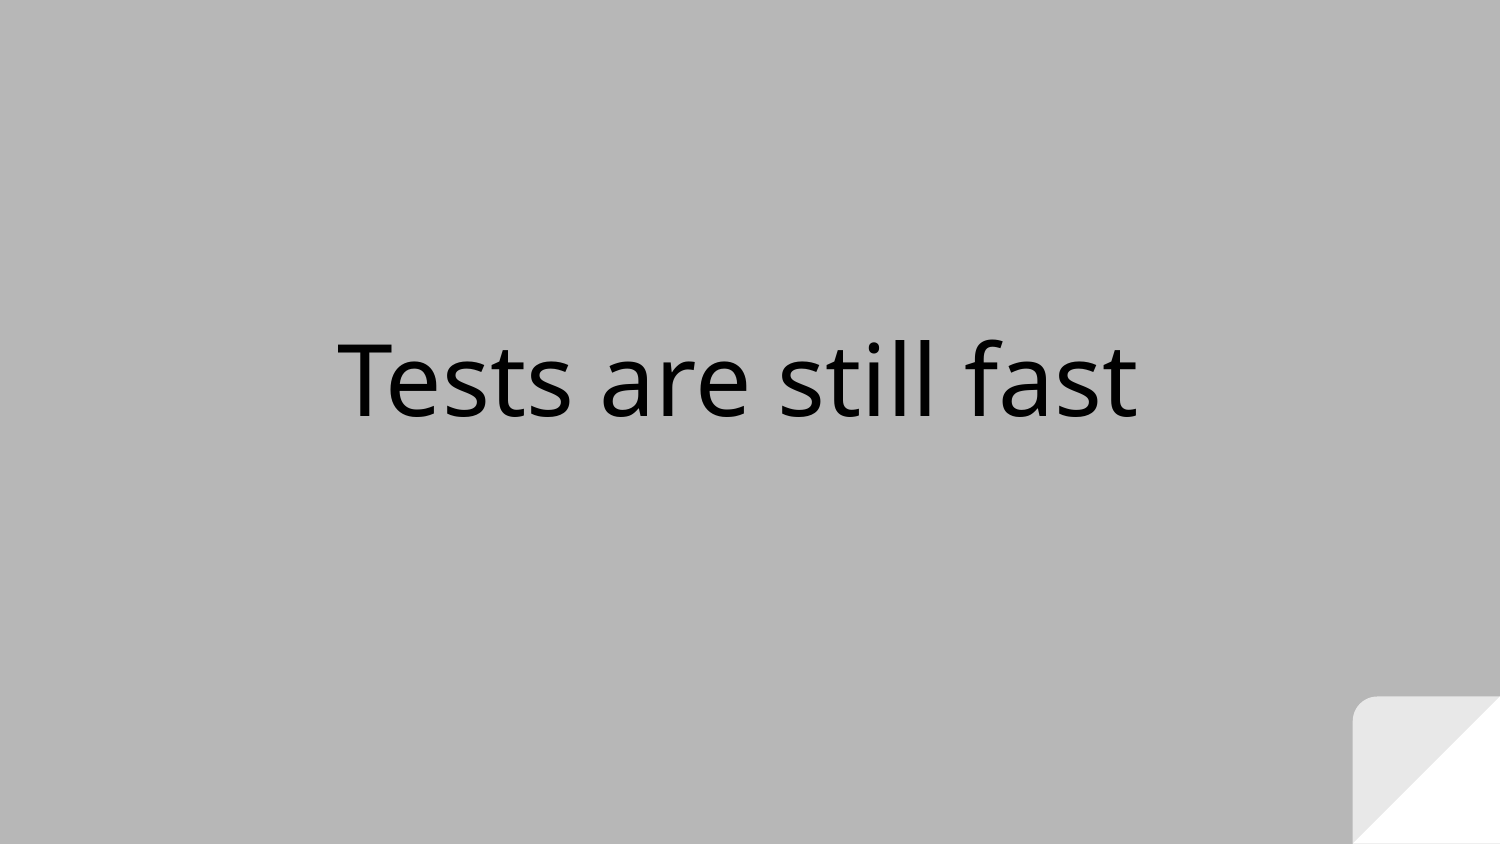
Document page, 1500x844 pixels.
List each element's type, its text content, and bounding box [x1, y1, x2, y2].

title Tests are still fast [64, 201, 1413, 452]
